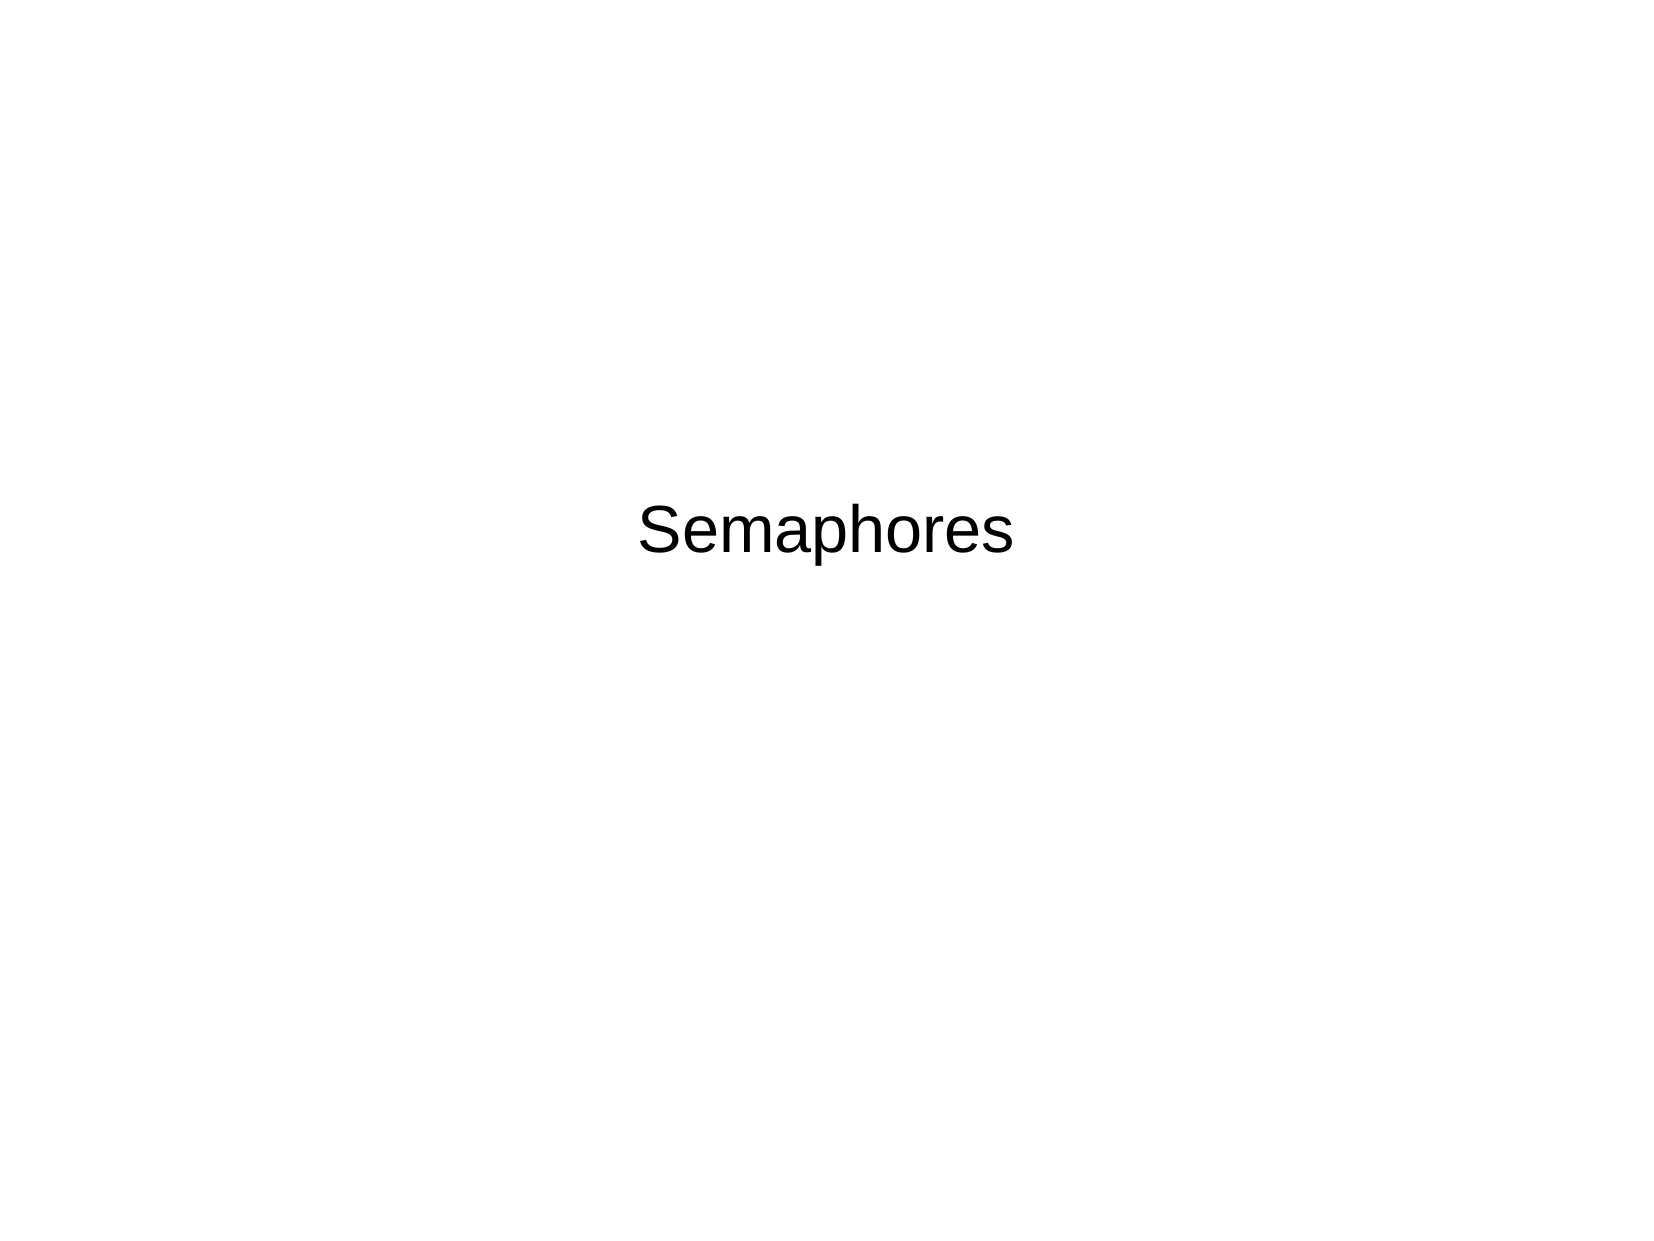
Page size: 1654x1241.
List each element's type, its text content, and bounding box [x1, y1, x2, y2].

subtitle Semaphores [82, 49, 1571, 1010]
